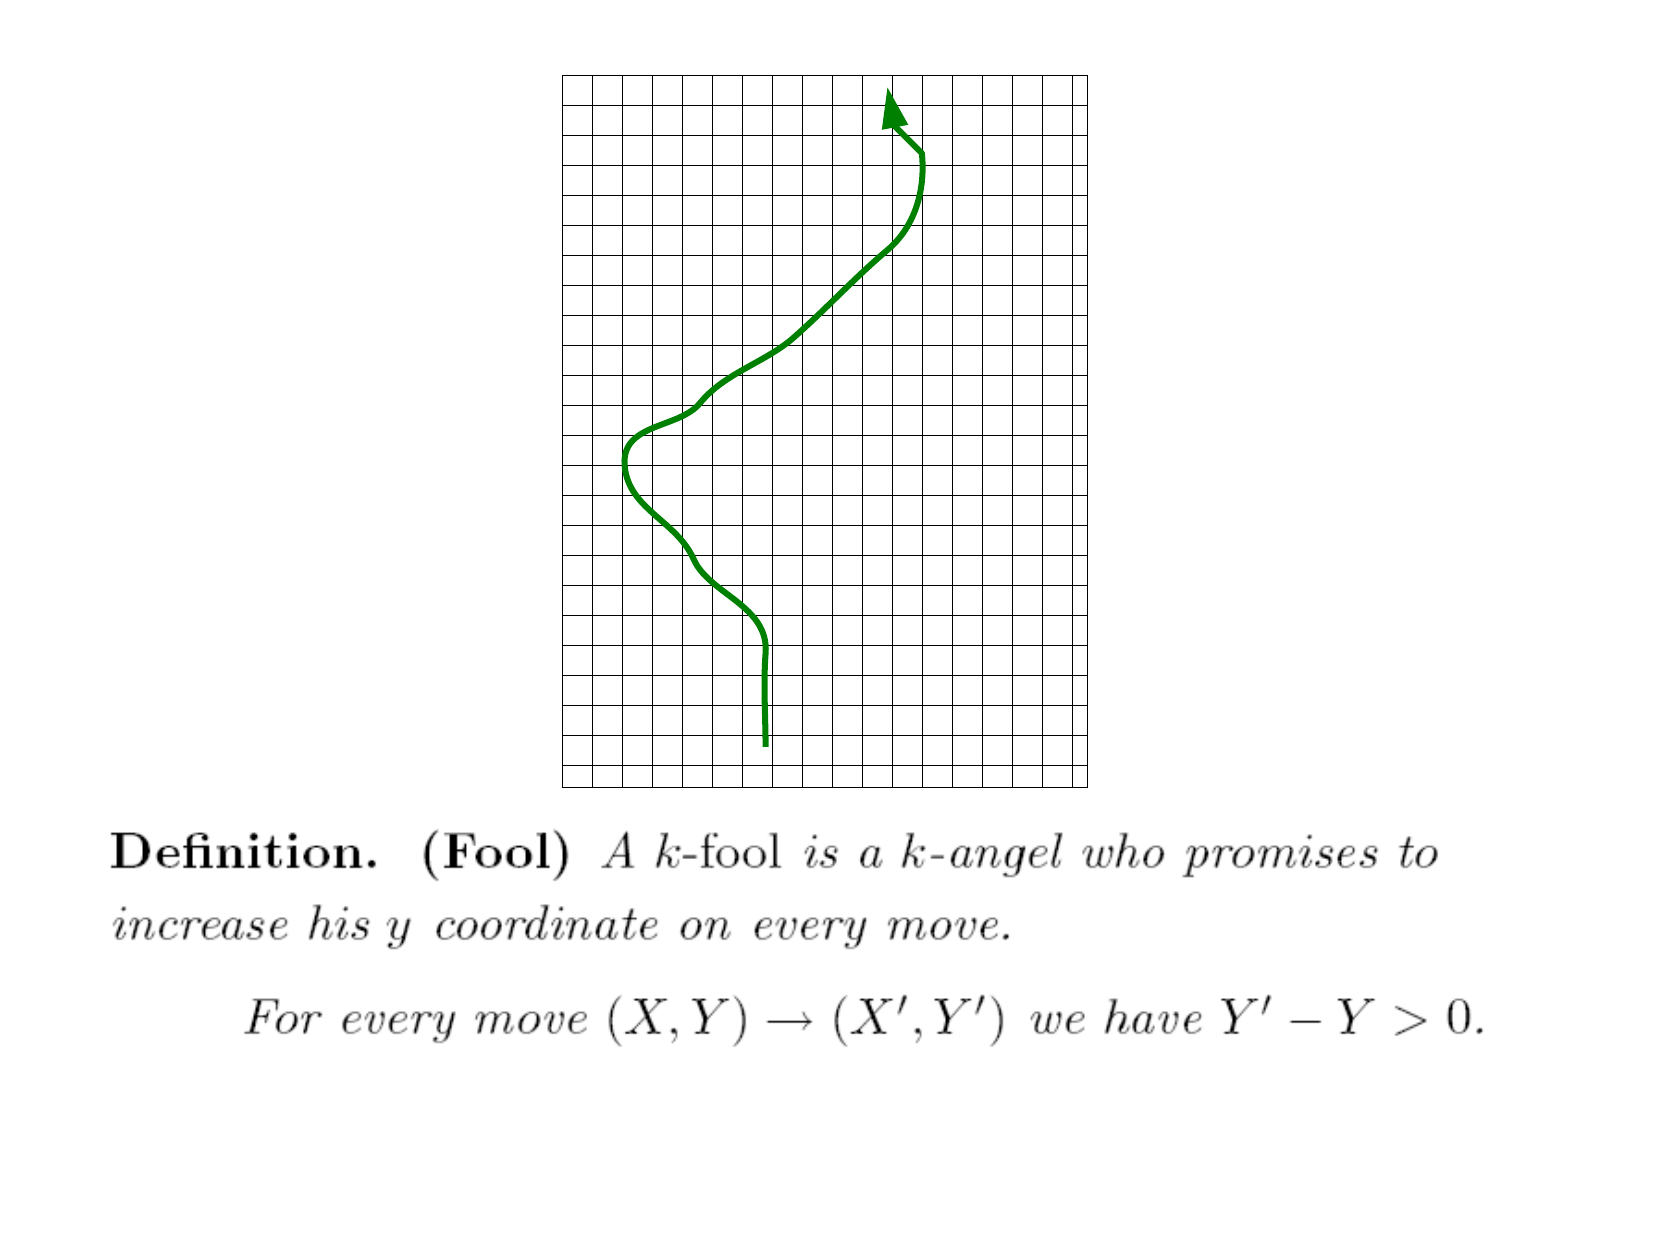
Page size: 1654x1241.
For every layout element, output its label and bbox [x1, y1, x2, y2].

text_box [562, 75, 1088, 788]
picture [106, 824, 1501, 1060]
